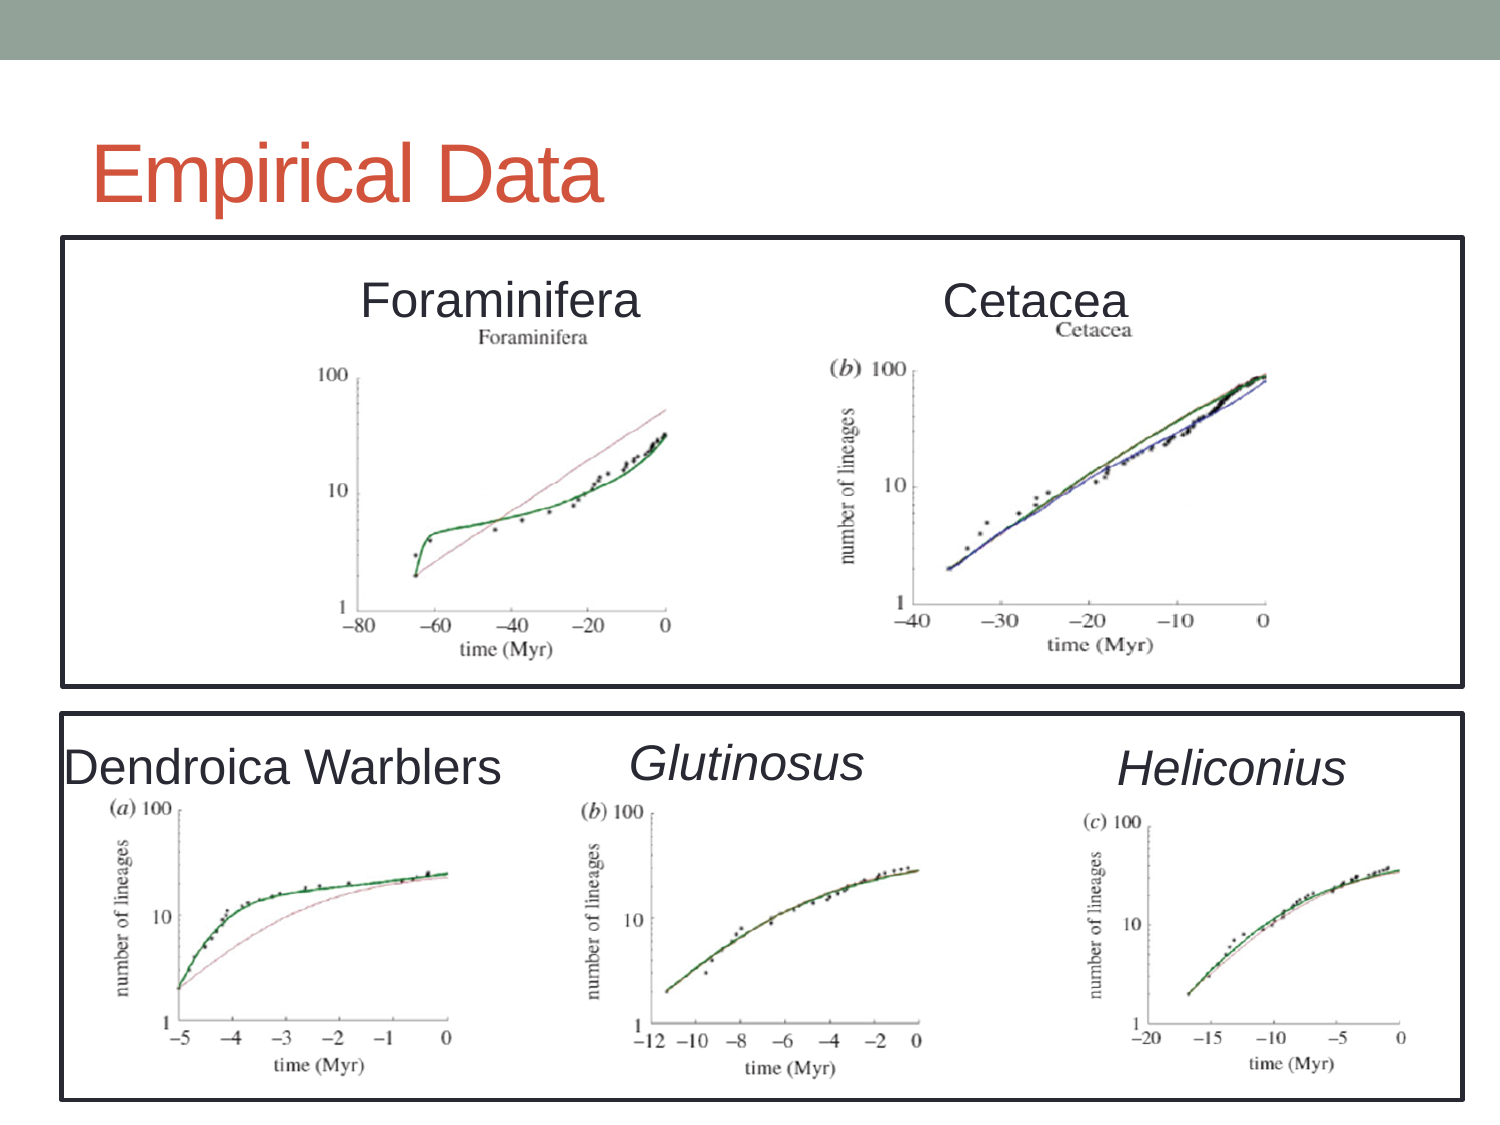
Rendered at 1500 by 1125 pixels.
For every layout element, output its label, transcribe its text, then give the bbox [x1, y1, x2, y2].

text_box [62, 237, 1463, 687]
text_box Cetacea [927, 261, 1144, 317]
text_box Foraminifera [345, 260, 656, 328]
text_box Glutinosus [614, 723, 880, 789]
picture [314, 328, 687, 664]
picture [1077, 798, 1414, 1079]
picture [100, 789, 464, 1086]
picture [573, 789, 933, 1088]
text_box Dendroica Warblers [48, 727, 518, 803]
picture [801, 317, 1307, 675]
text_box [61, 713, 1463, 1100]
text_box Heliconius [1102, 727, 1362, 798]
title Empirical Data [75, 87, 1425, 250]
